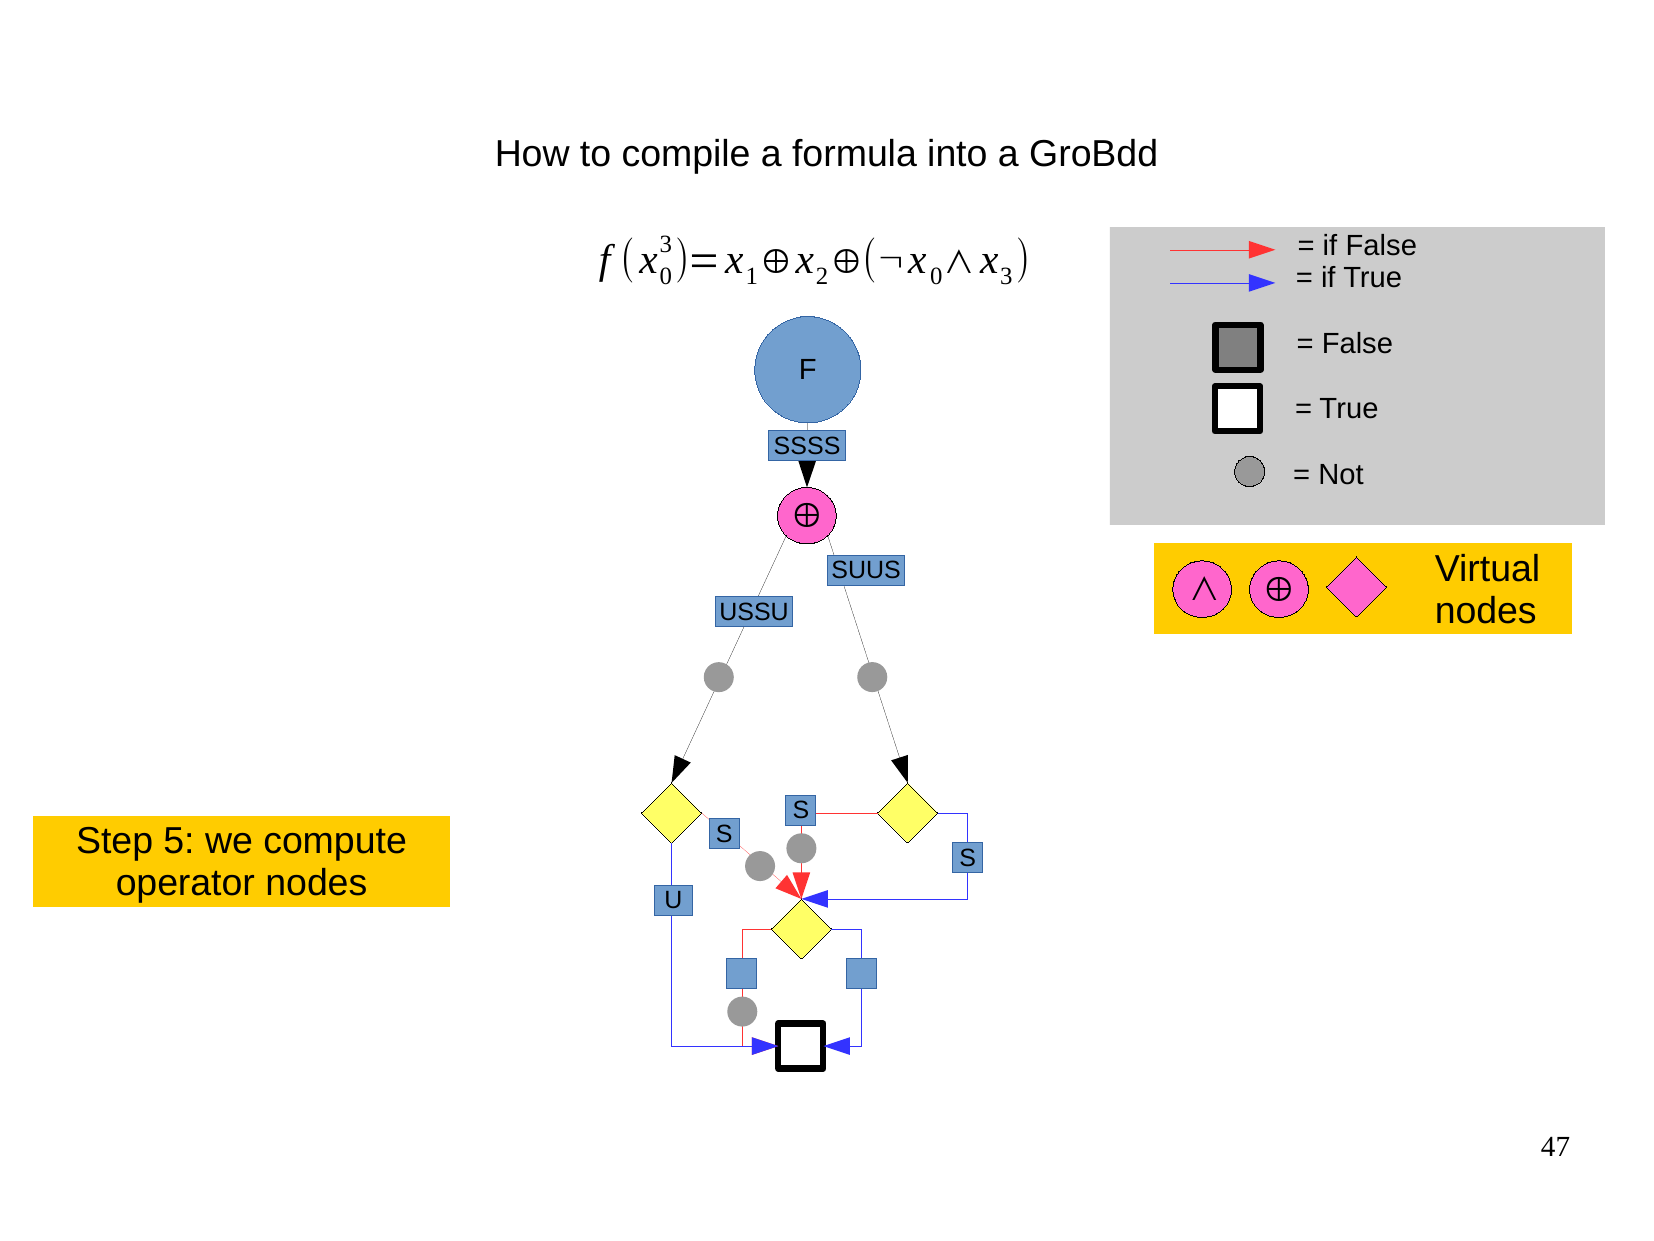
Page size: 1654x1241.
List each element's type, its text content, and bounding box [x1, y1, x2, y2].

text_box [703, 662, 734, 693]
text_box Virtual nodes [1420, 540, 1571, 639]
text_box [1154, 543, 1420, 634]
text_box SUUS [827, 555, 905, 586]
text_box [857, 662, 888, 693]
text_box [830, 498, 837, 533]
text_box U [654, 885, 693, 916]
text_box [1215, 386, 1261, 432]
text_box [786, 833, 817, 864]
text_box Step 5: we compute operator nodes [33, 816, 450, 907]
chart [1254, 563, 1302, 610]
text_box [726, 958, 757, 989]
text_box SSSS [768, 430, 846, 461]
chart [590, 257, 1036, 289]
text_box [641, 782, 701, 843]
text_box [777, 500, 782, 531]
chart [782, 490, 830, 537]
text_box = if False = if True = False = True = Not [1109, 227, 1605, 525]
text_box [1234, 456, 1265, 487]
text_box F [754, 316, 861, 423]
text_box [846, 958, 877, 989]
text_box [877, 782, 938, 843]
text_box [787, 537, 826, 544]
text_box S [709, 818, 740, 849]
text_box [1215, 324, 1261, 370]
text_box [727, 996, 758, 1027]
title How to compile a formula into a GroBdd [82, 49, 1571, 257]
text_box S [785, 795, 816, 826]
text_box USSU [715, 596, 793, 627]
chart [1181, 563, 1229, 610]
text_box S [952, 842, 983, 873]
text_box [778, 1023, 824, 1069]
text_box [771, 899, 832, 959]
text_box [745, 851, 776, 882]
